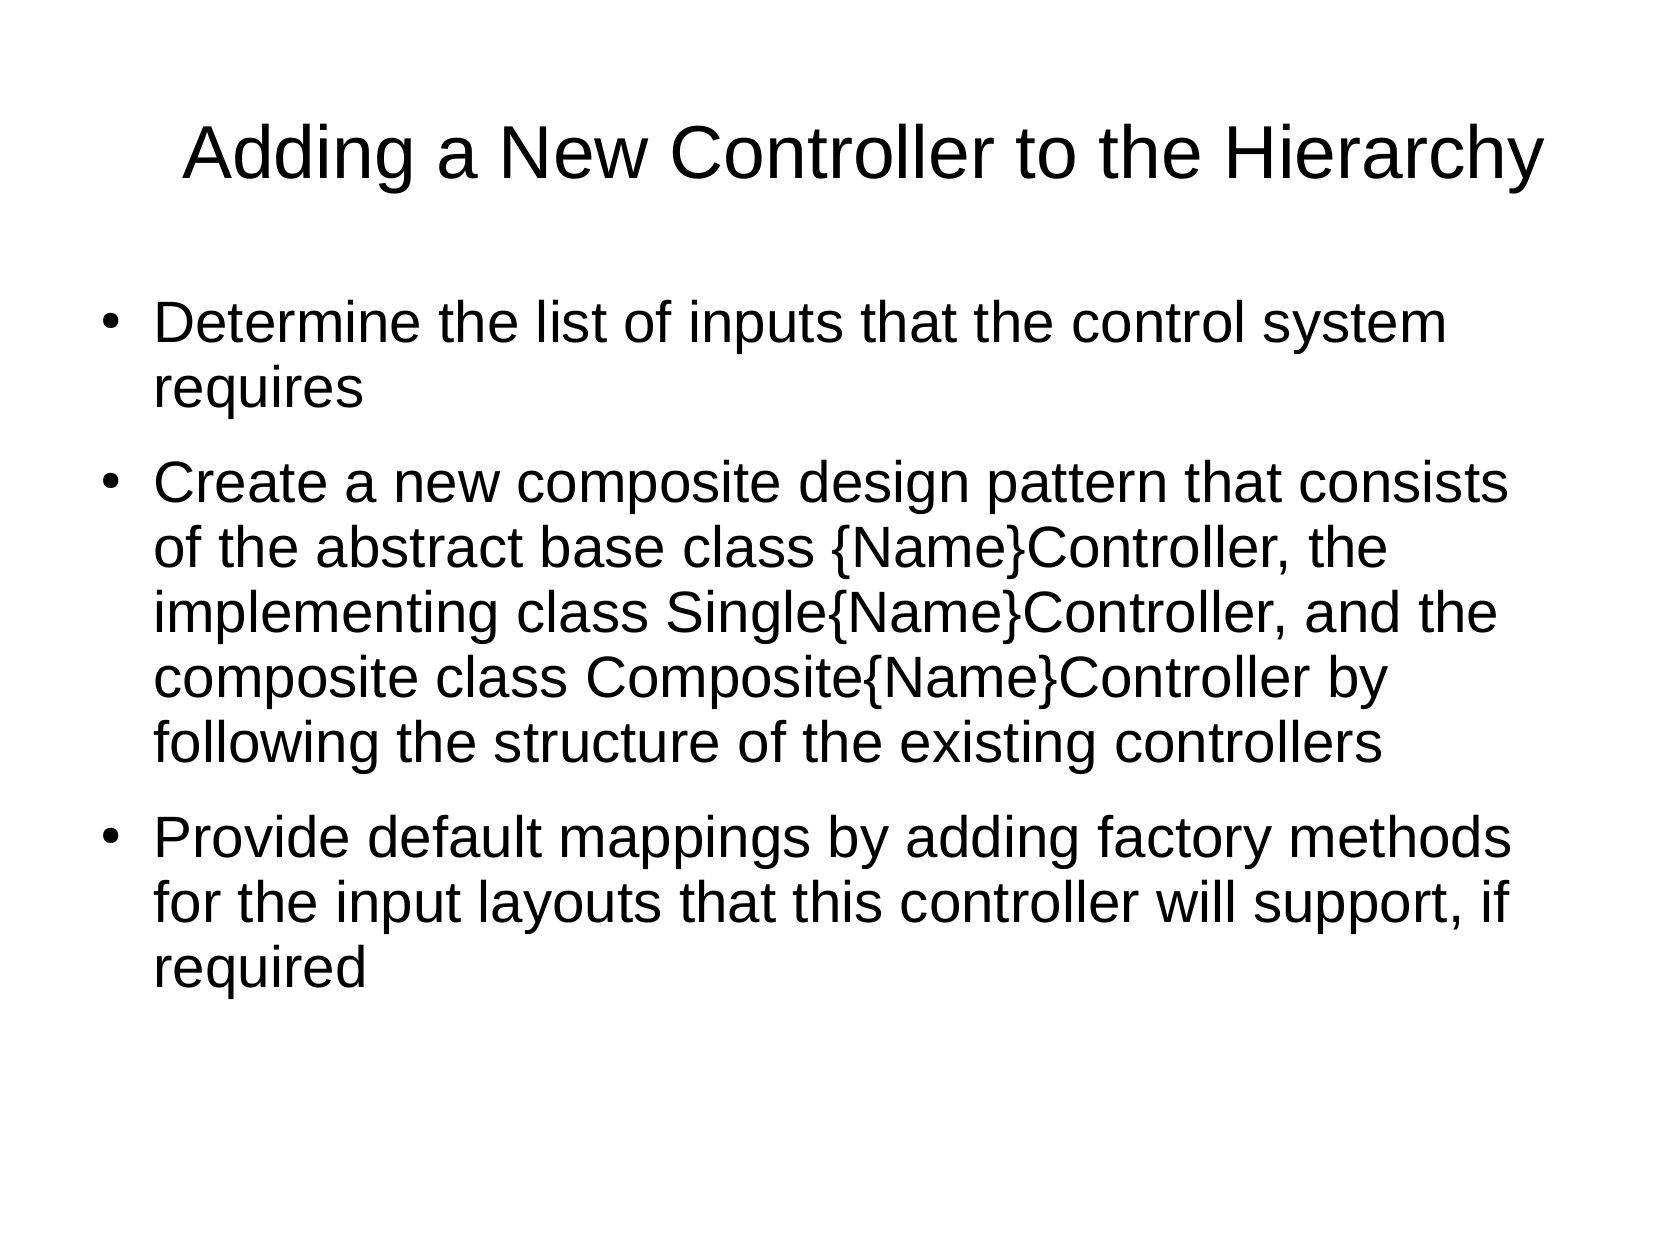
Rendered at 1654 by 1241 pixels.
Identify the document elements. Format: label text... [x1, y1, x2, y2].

list Determine the list of inputs that the control system requires Create a new composite design pattern that consists of the abstract base class {Name}Controller, the implementing class Single{Name}Controller, and the composite class Composite{Name}Controller by following the structure of the existing controllers Provide default mappings by adding factory methods for the input layouts that this controller will support, if required [82, 290, 1571, 1109]
title Adding a New Controller to the Hierarchy [82, 49, 1571, 257]
